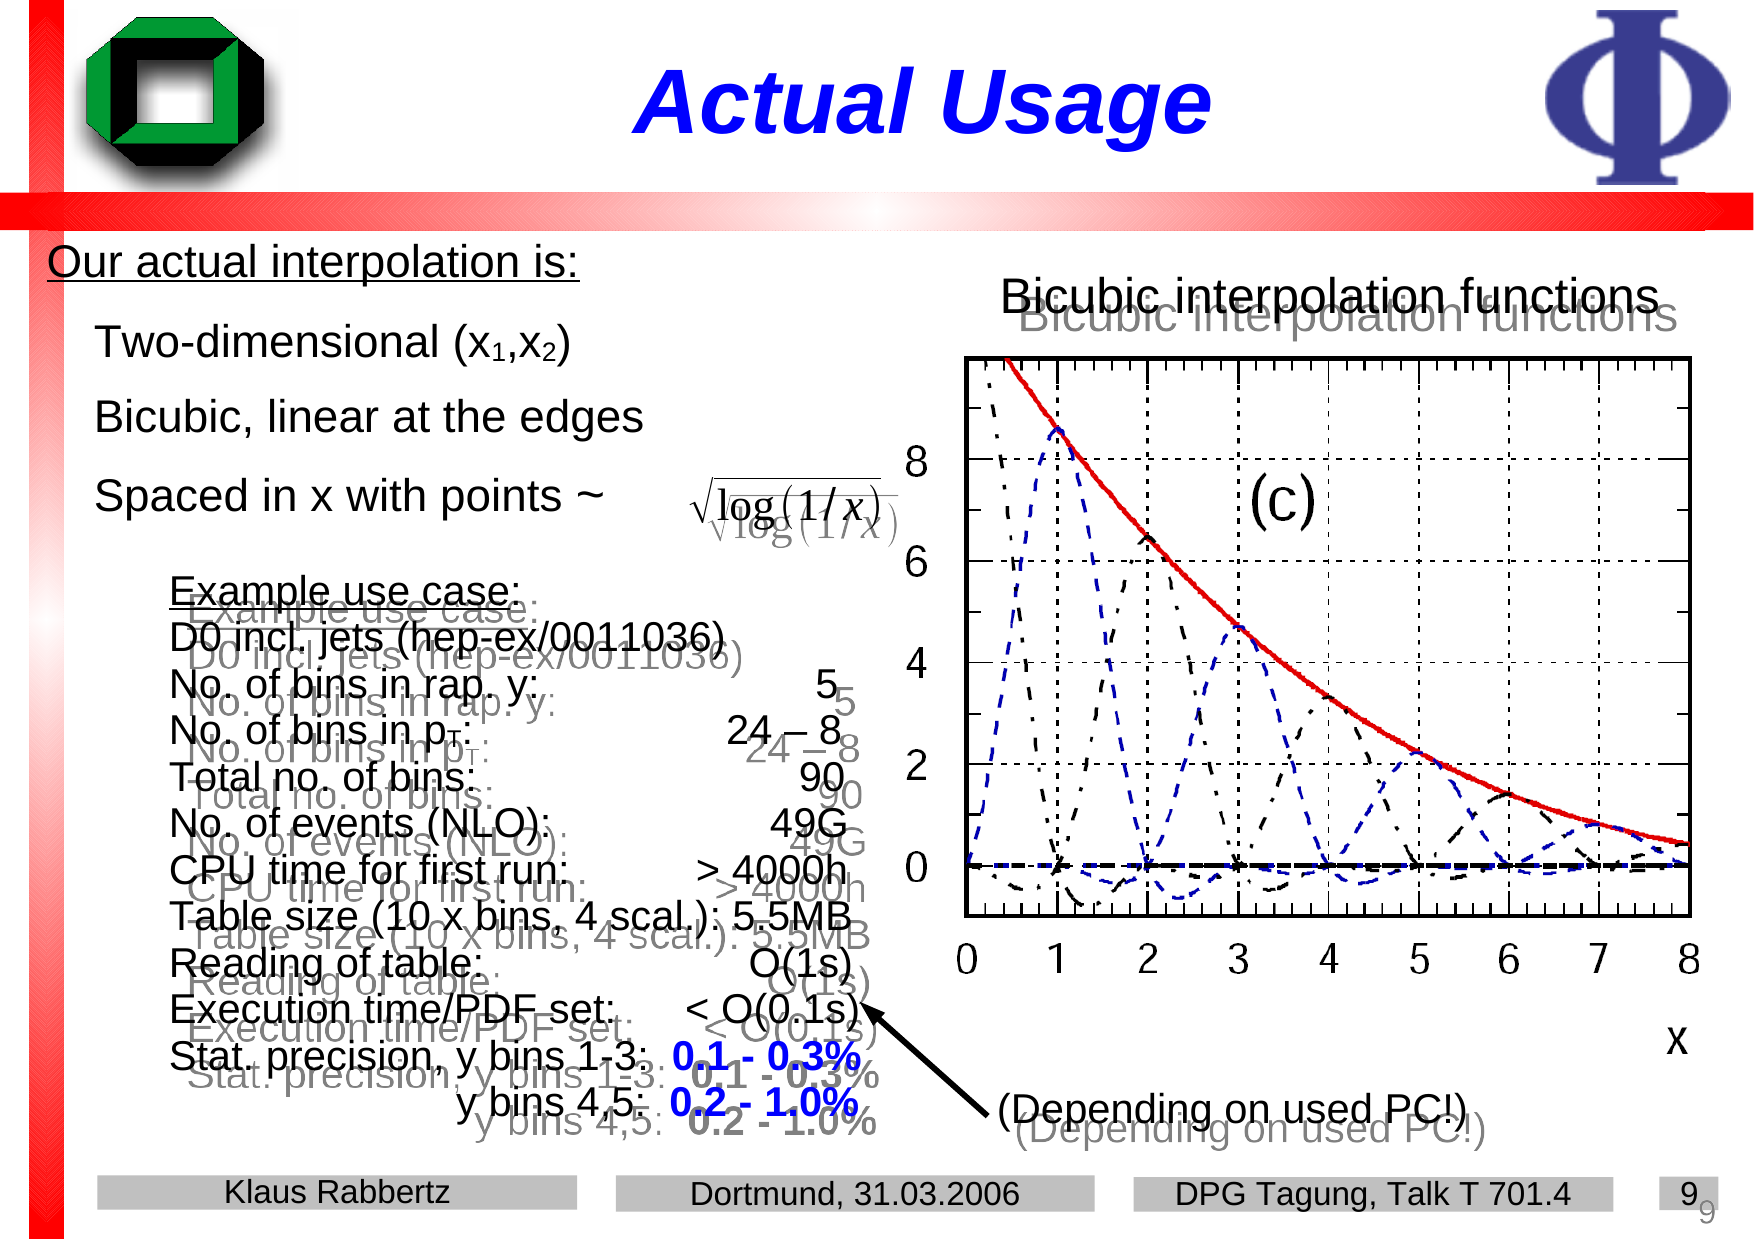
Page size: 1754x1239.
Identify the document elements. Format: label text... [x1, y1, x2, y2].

list Our actual interpolation is: Two-dimensional (x1,x2) Bicubic, linear at the edges Spaced in x with points ~ [34, 235, 788, 624]
chart [681, 475, 889, 533]
title Actual Usage [282, 21, 1566, 183]
picture [879, 334, 1725, 1091]
text_box Example use case: D0 incl. jets (hep-ex/0011036) No. of bins in rap. y: 5 No. of bins in pT: 24 – 8 Total no. of bins: 90 No. of events (NLO): 49G CPU time for first run: > 4000h Table size (10 x bins, 4 scal.): 5.5MB Reading of table: O(1s) Execution time/PDF set: < O(0.1s) Stat. precision, y bins 1-3: 0.1 - 0.3% y bins 4,5: 0.2 - 1.0% [156, 555, 884, 1152]
picture [64, 9, 299, 192]
picture [1545, 10, 1731, 185]
picture [884, 1029, 954, 1091]
text_box Bicubic interpolation functions [987, 256, 1673, 336]
text_box (Depending on used PC!) [985, 1074, 1481, 1145]
